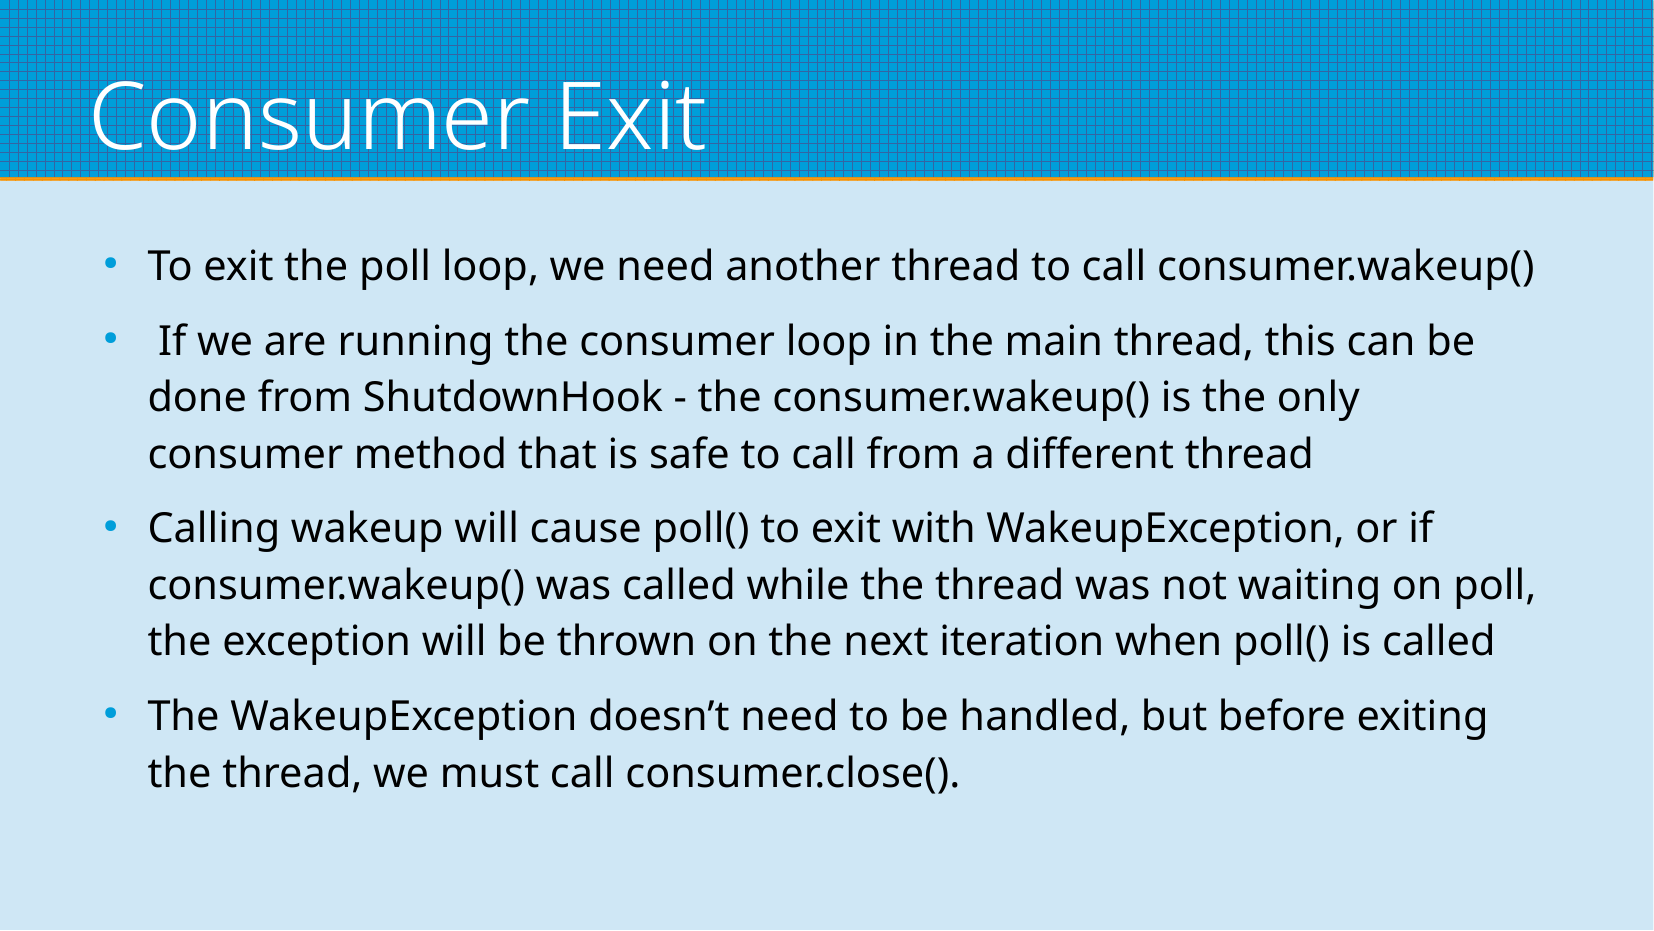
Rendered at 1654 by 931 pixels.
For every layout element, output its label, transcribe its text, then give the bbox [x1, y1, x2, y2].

list To exit the poll loop, we need another thread to call consumer.wakeup() If we are running the consumer loop in the main thread, this can be done from ShutdownHook - the consumer.wakeup() is the only consumer method that is safe to call from a different thread Calling wakeup will cause poll() to exit with WakeupException, or if consumer.wakeup() was called while the thread was not waiting on poll, the exception will be thrown on the next iteration when poll() is called The WakeupException doesn’t need to be handled, but before exiting the thread, we must call consumer.close(). [88, 236, 1565, 813]
title Consumer Exit [88, 14, 1565, 178]
